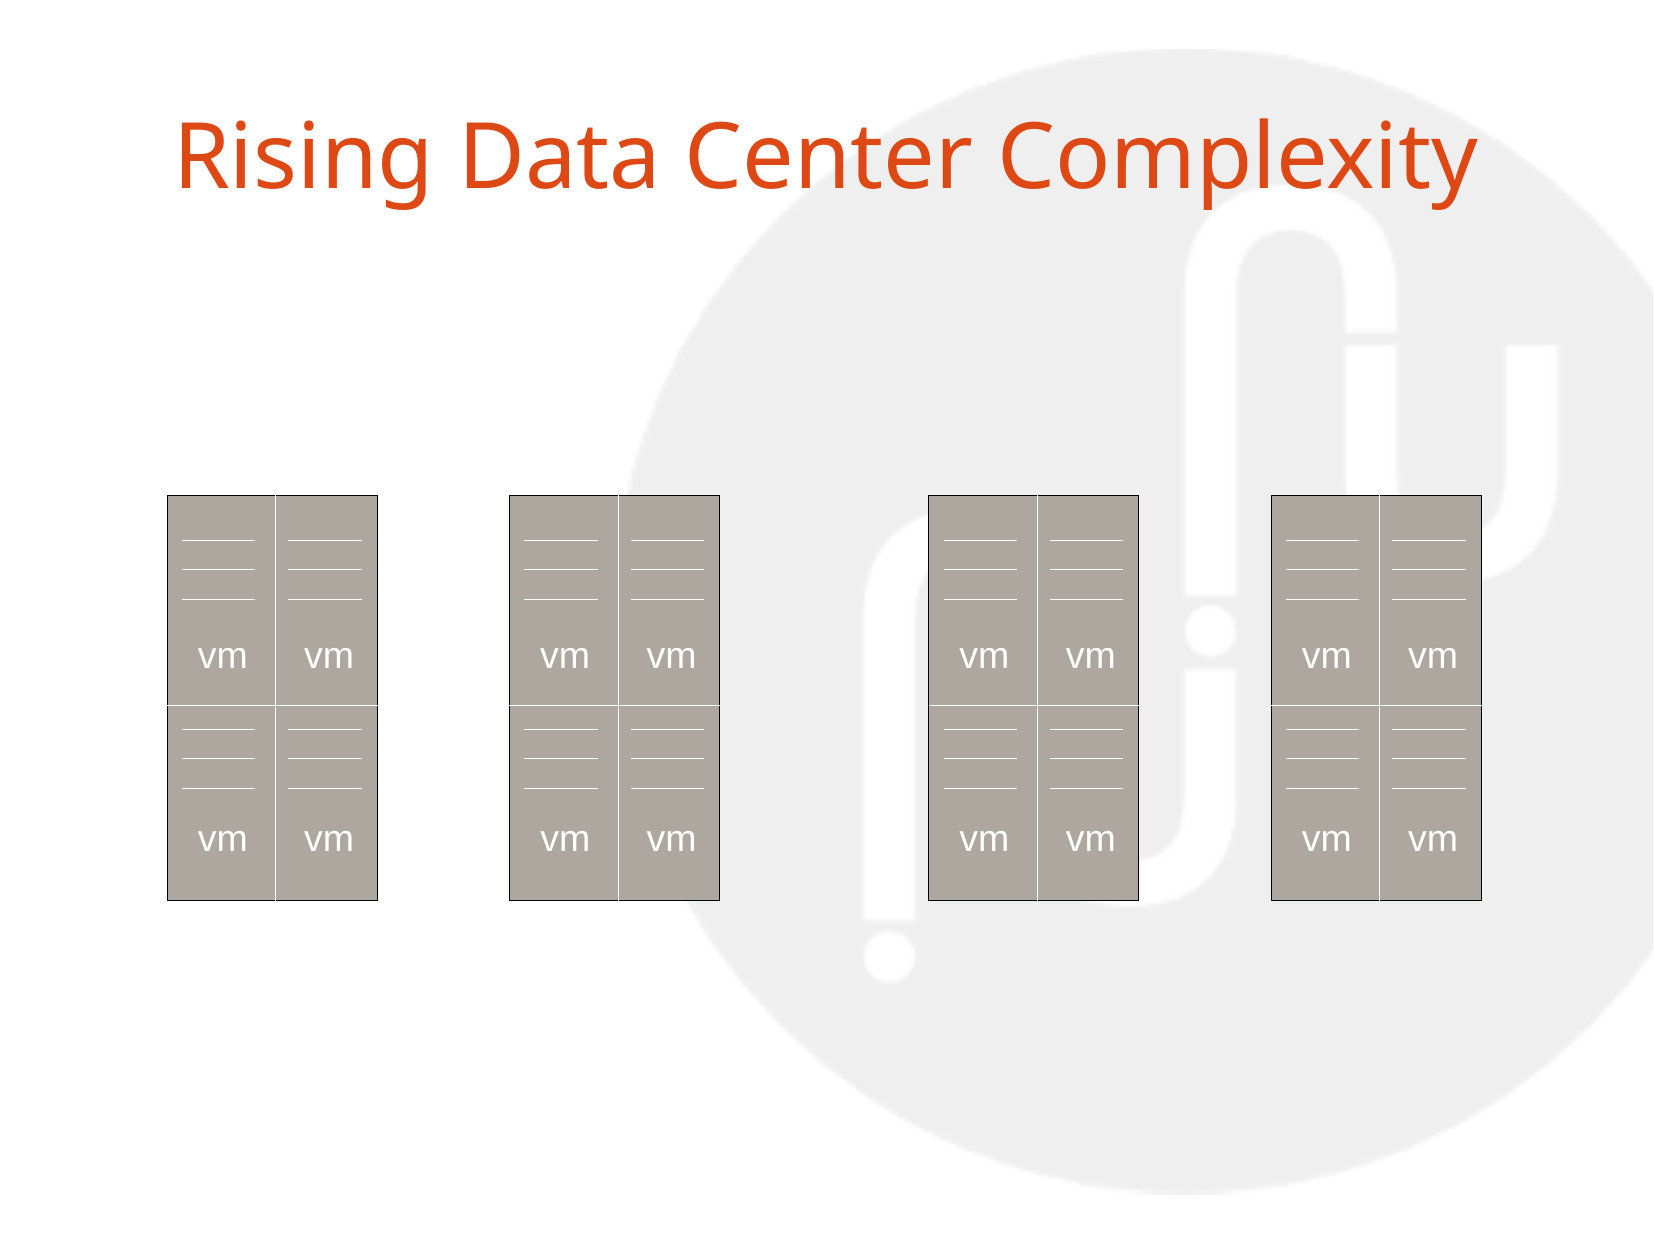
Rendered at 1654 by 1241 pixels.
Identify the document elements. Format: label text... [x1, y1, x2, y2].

text_box vm [525, 810, 606, 868]
text_box [1038, 706, 1139, 901]
text_box [1271, 706, 1379, 901]
picture [614, 49, 1654, 1195]
text_box vm [944, 810, 1025, 868]
text_box [167, 495, 275, 705]
text_box vm [1051, 810, 1131, 868]
text_box vm [1287, 627, 1367, 685]
text_box [509, 706, 618, 901]
text_box vm [631, 627, 712, 685]
text_box [509, 495, 618, 705]
text_box vm [525, 627, 606, 685]
text_box [1380, 706, 1482, 901]
text_box [1038, 495, 1139, 705]
text_box vm [944, 627, 1025, 685]
text_box vm [289, 627, 370, 685]
text_box [928, 495, 1037, 901]
text_box [619, 495, 720, 705]
text_box vm [1051, 627, 1131, 685]
text_box [276, 706, 378, 901]
text_box [276, 495, 378, 705]
text_box [1380, 495, 1482, 705]
text_box vm [1393, 810, 1474, 868]
text_box vm [1393, 627, 1474, 685]
text_box [619, 706, 720, 901]
text_box [1271, 495, 1379, 705]
text_box vm [631, 810, 712, 868]
text_box vm [1287, 810, 1367, 868]
text_box [167, 706, 275, 901]
text_box vm [183, 810, 263, 868]
title Rising Data Center Complexity [82, 49, 1571, 257]
text_box vm [183, 627, 263, 685]
text_box vm [289, 810, 370, 868]
